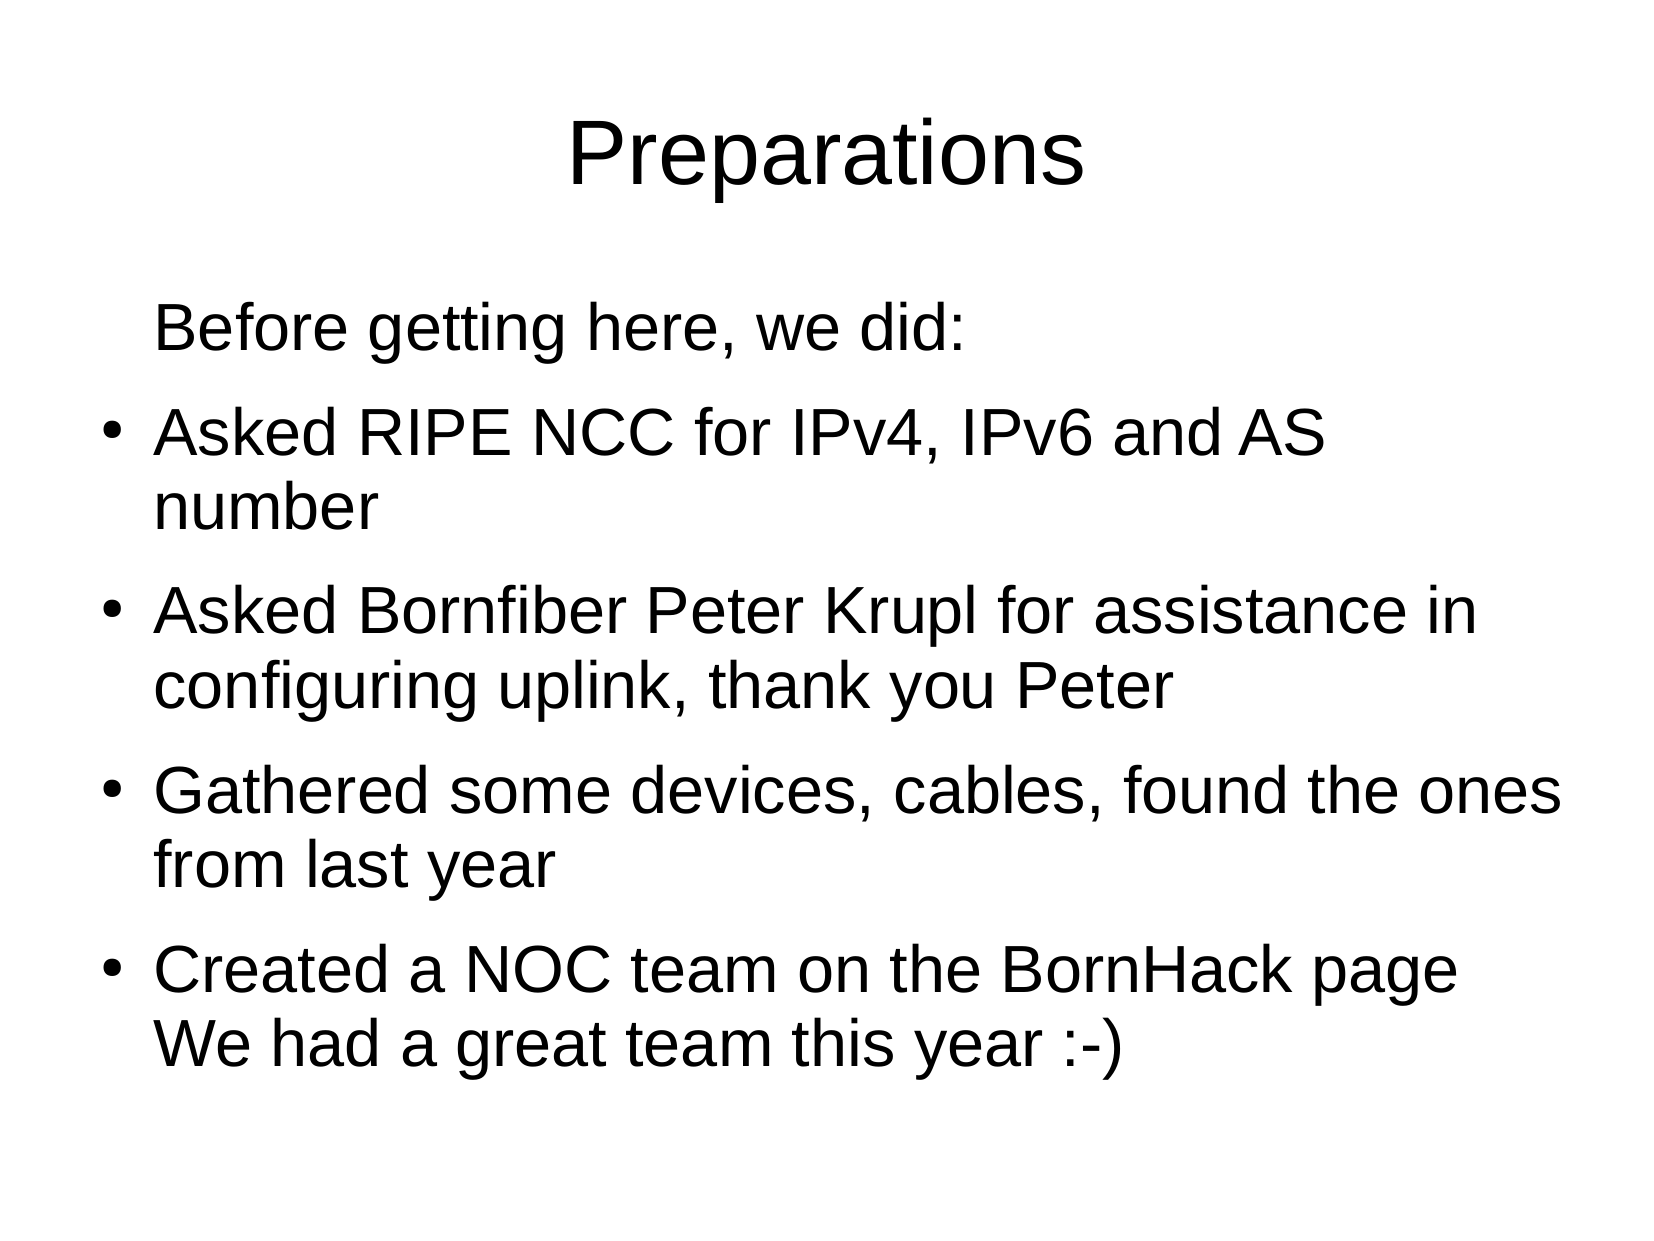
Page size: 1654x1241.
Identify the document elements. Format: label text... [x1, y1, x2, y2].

title Preparations [82, 49, 1571, 257]
list Before getting here, we did: Asked RIPE NCC for IPv4, IPv6 and AS number Asked Bornfiber Peter Krupl for assistance in configuring uplink, thank you Peter Gathered some devices, cables, found the ones from last year Created a NOC team on the BornHack page We had a great team this year :-) [82, 290, 1571, 1111]
